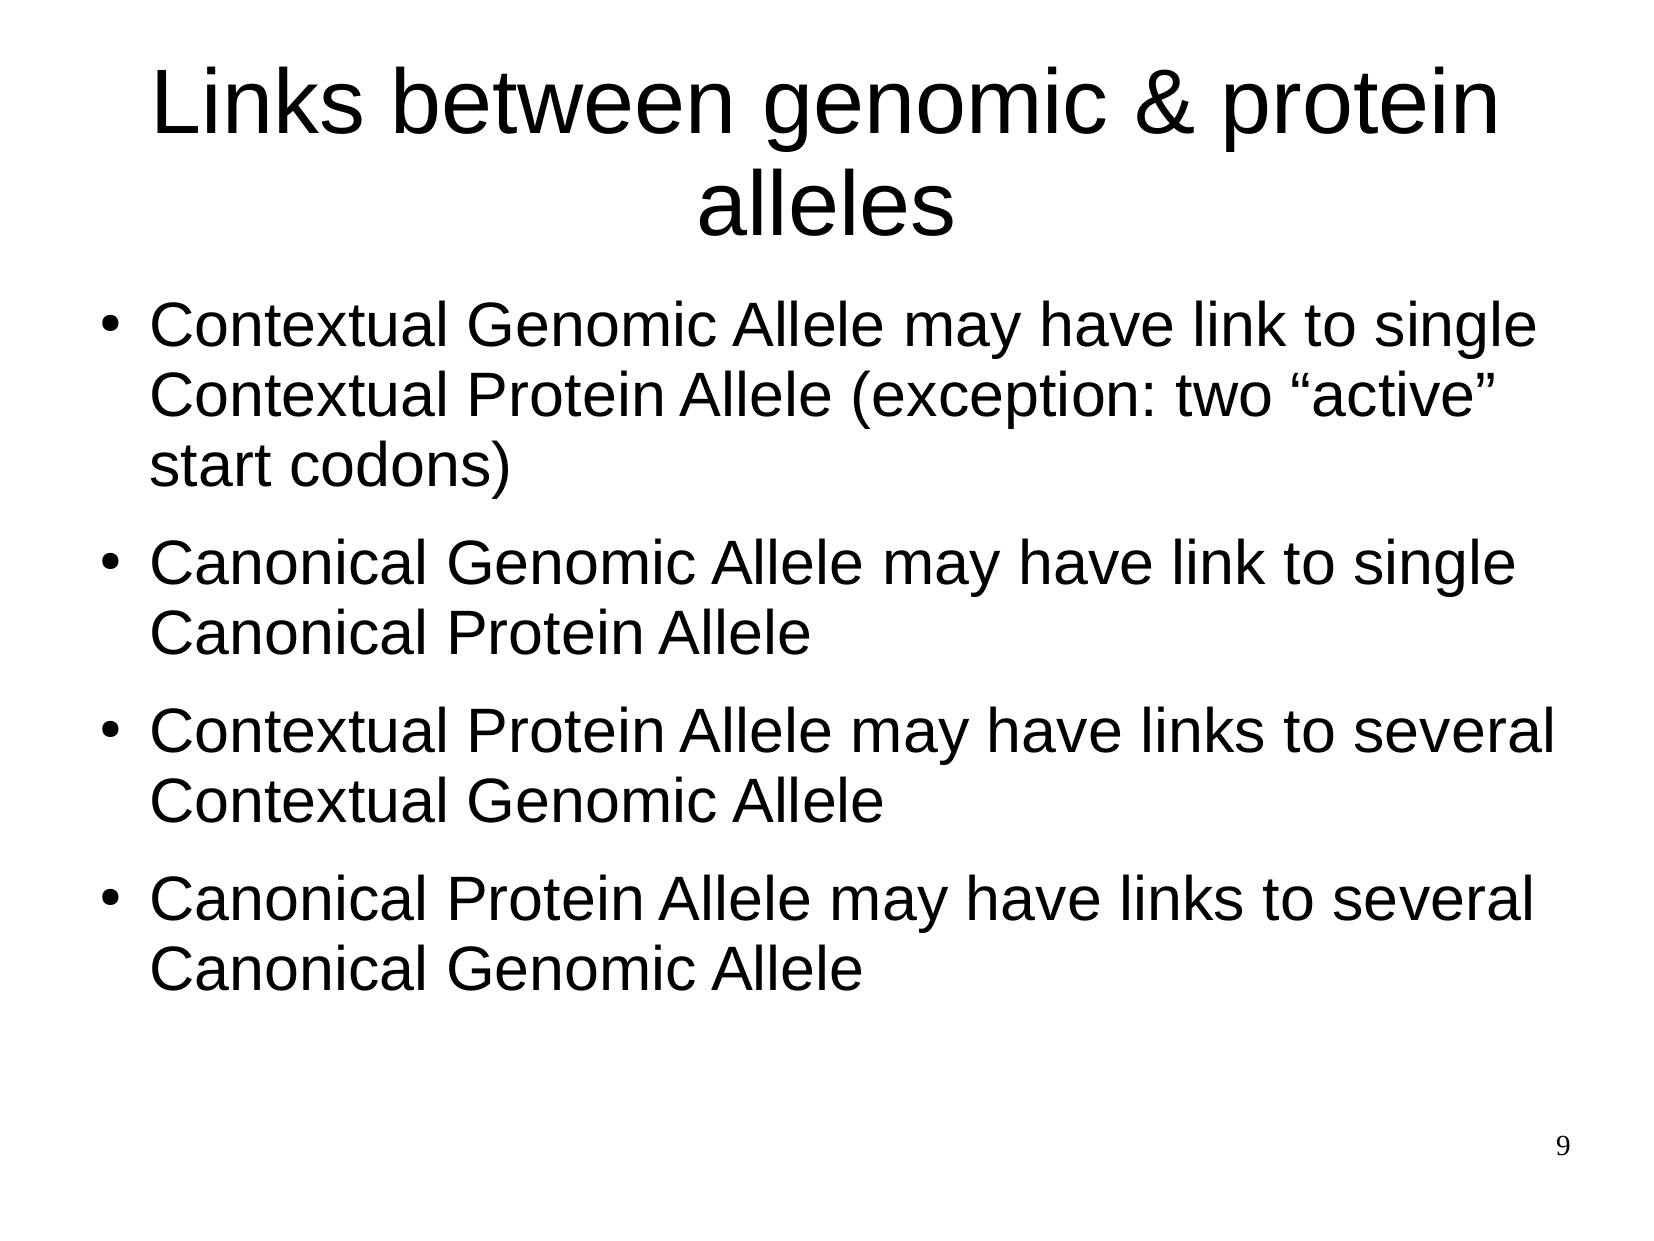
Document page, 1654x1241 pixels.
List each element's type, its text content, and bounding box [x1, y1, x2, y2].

title Links between genomic & protein alleles [82, 49, 1571, 257]
list Contextual Genomic Allele may have link to single Contextual Protein Allele (exception: two “active” start codons) Canonical Genomic Allele may have link to single Canonical Protein Allele Contextual Protein Allele may have links to several Contextual Genomic Allele Canonical Protein Allele may have links to several Canonical Genomic Allele [82, 290, 1571, 1010]
